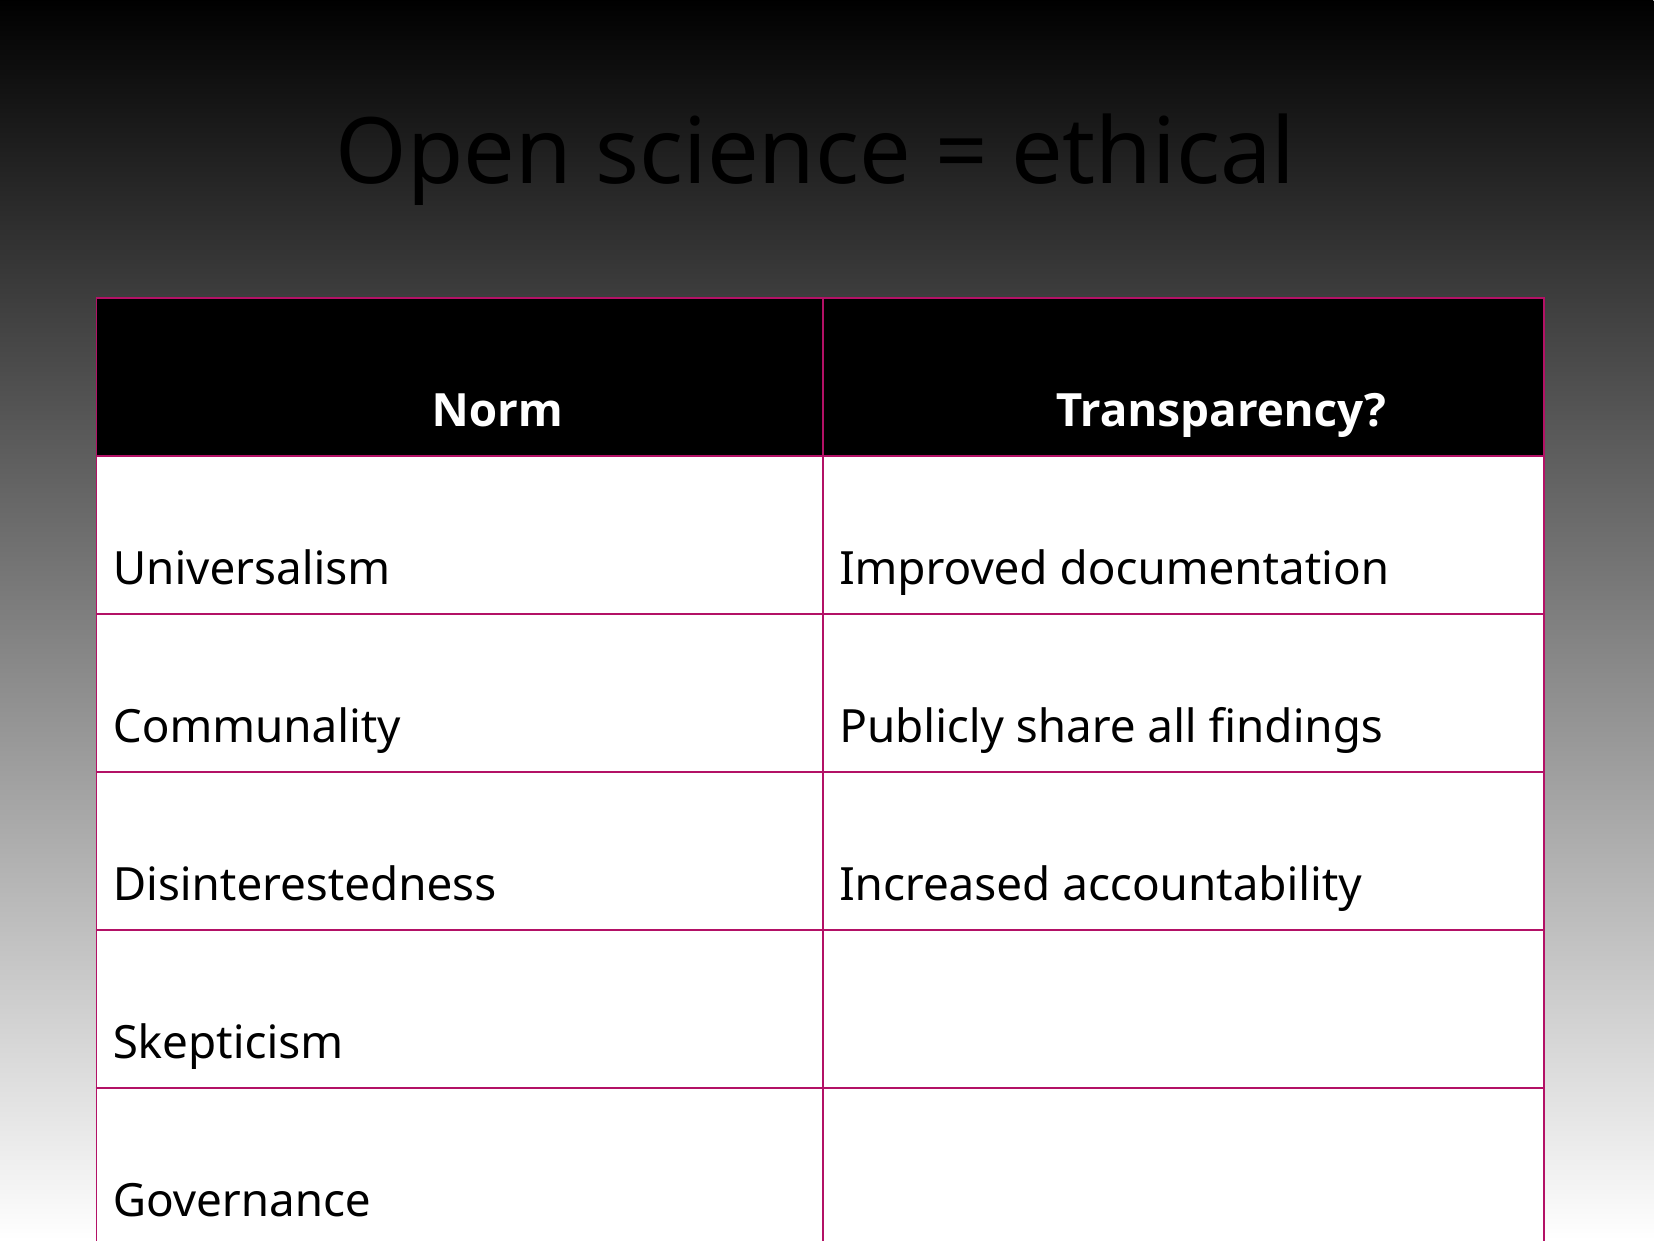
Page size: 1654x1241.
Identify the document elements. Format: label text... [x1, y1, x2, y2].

table_cell Improved documentation [824, 457, 1543, 613]
table_cell Disinterestedness [97, 773, 822, 929]
title Open science = ethical [71, 45, 1561, 253]
table_cell Publicly share all findings [824, 615, 1543, 771]
table_header Transparency? [824, 299, 1543, 455]
table_cell [824, 1089, 1543, 1241]
table_cell Increased accountability [824, 773, 1543, 929]
table_cell Communality [97, 615, 822, 771]
table_header Norm [97, 299, 822, 455]
table_cell Universalism [97, 457, 822, 613]
table_cell Governance [97, 1089, 822, 1241]
table_cell [824, 931, 1543, 1087]
table_cell Skepticism [97, 931, 822, 1087]
